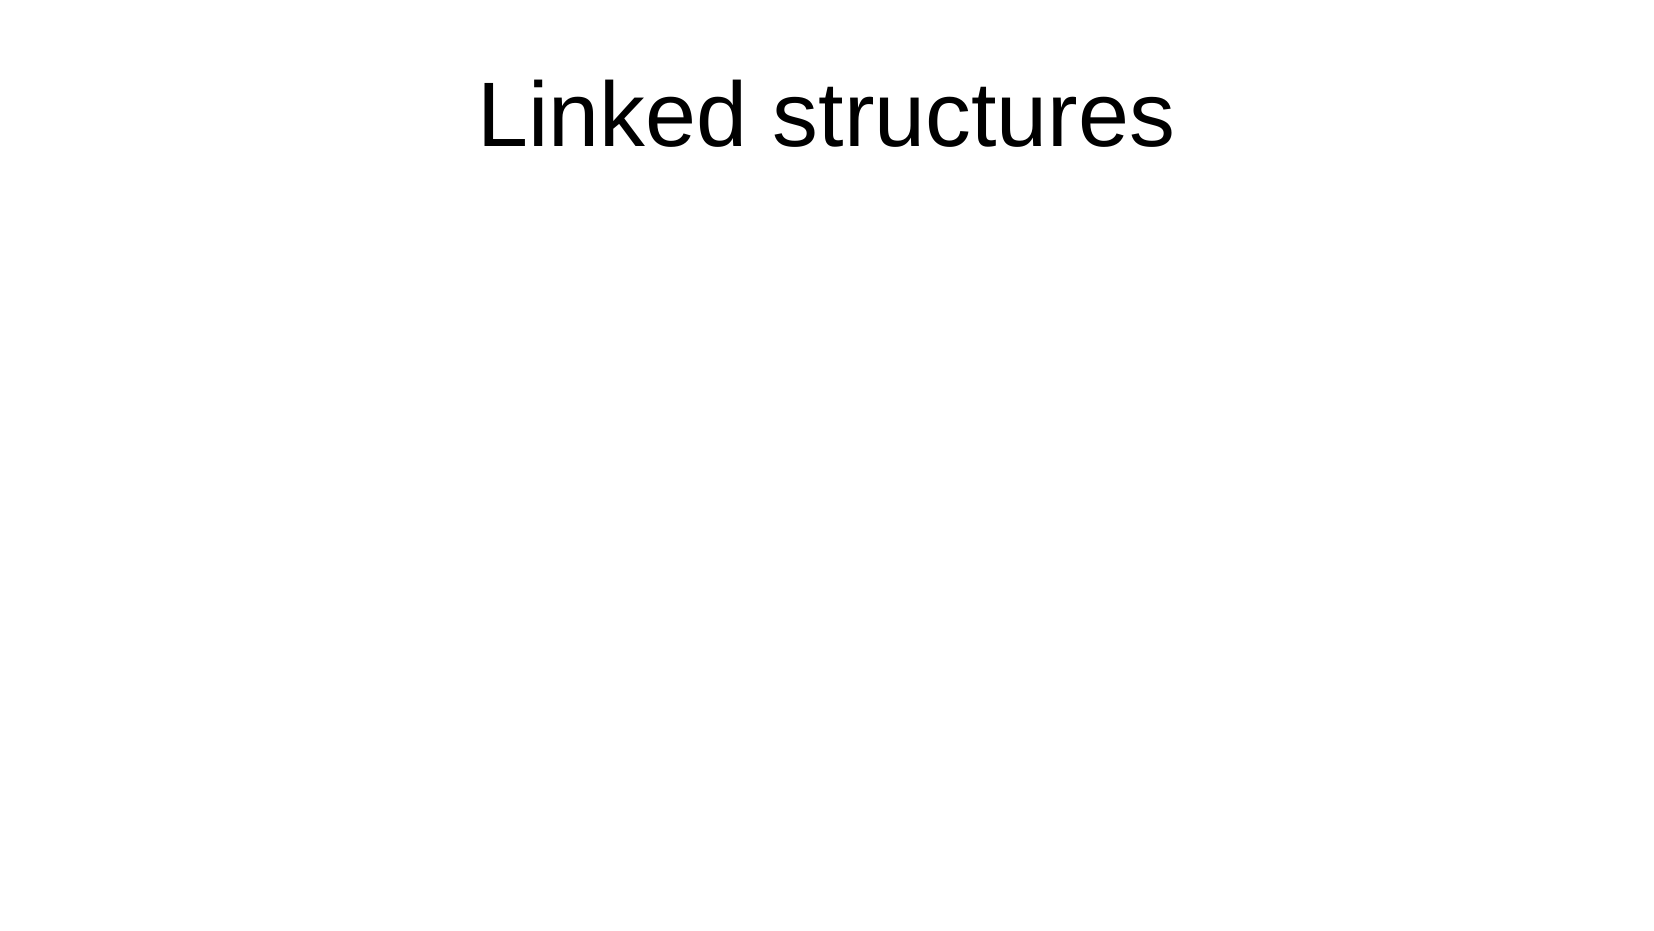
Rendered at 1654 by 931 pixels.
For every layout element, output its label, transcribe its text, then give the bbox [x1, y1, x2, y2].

title Linked structures [82, 37, 1571, 193]
